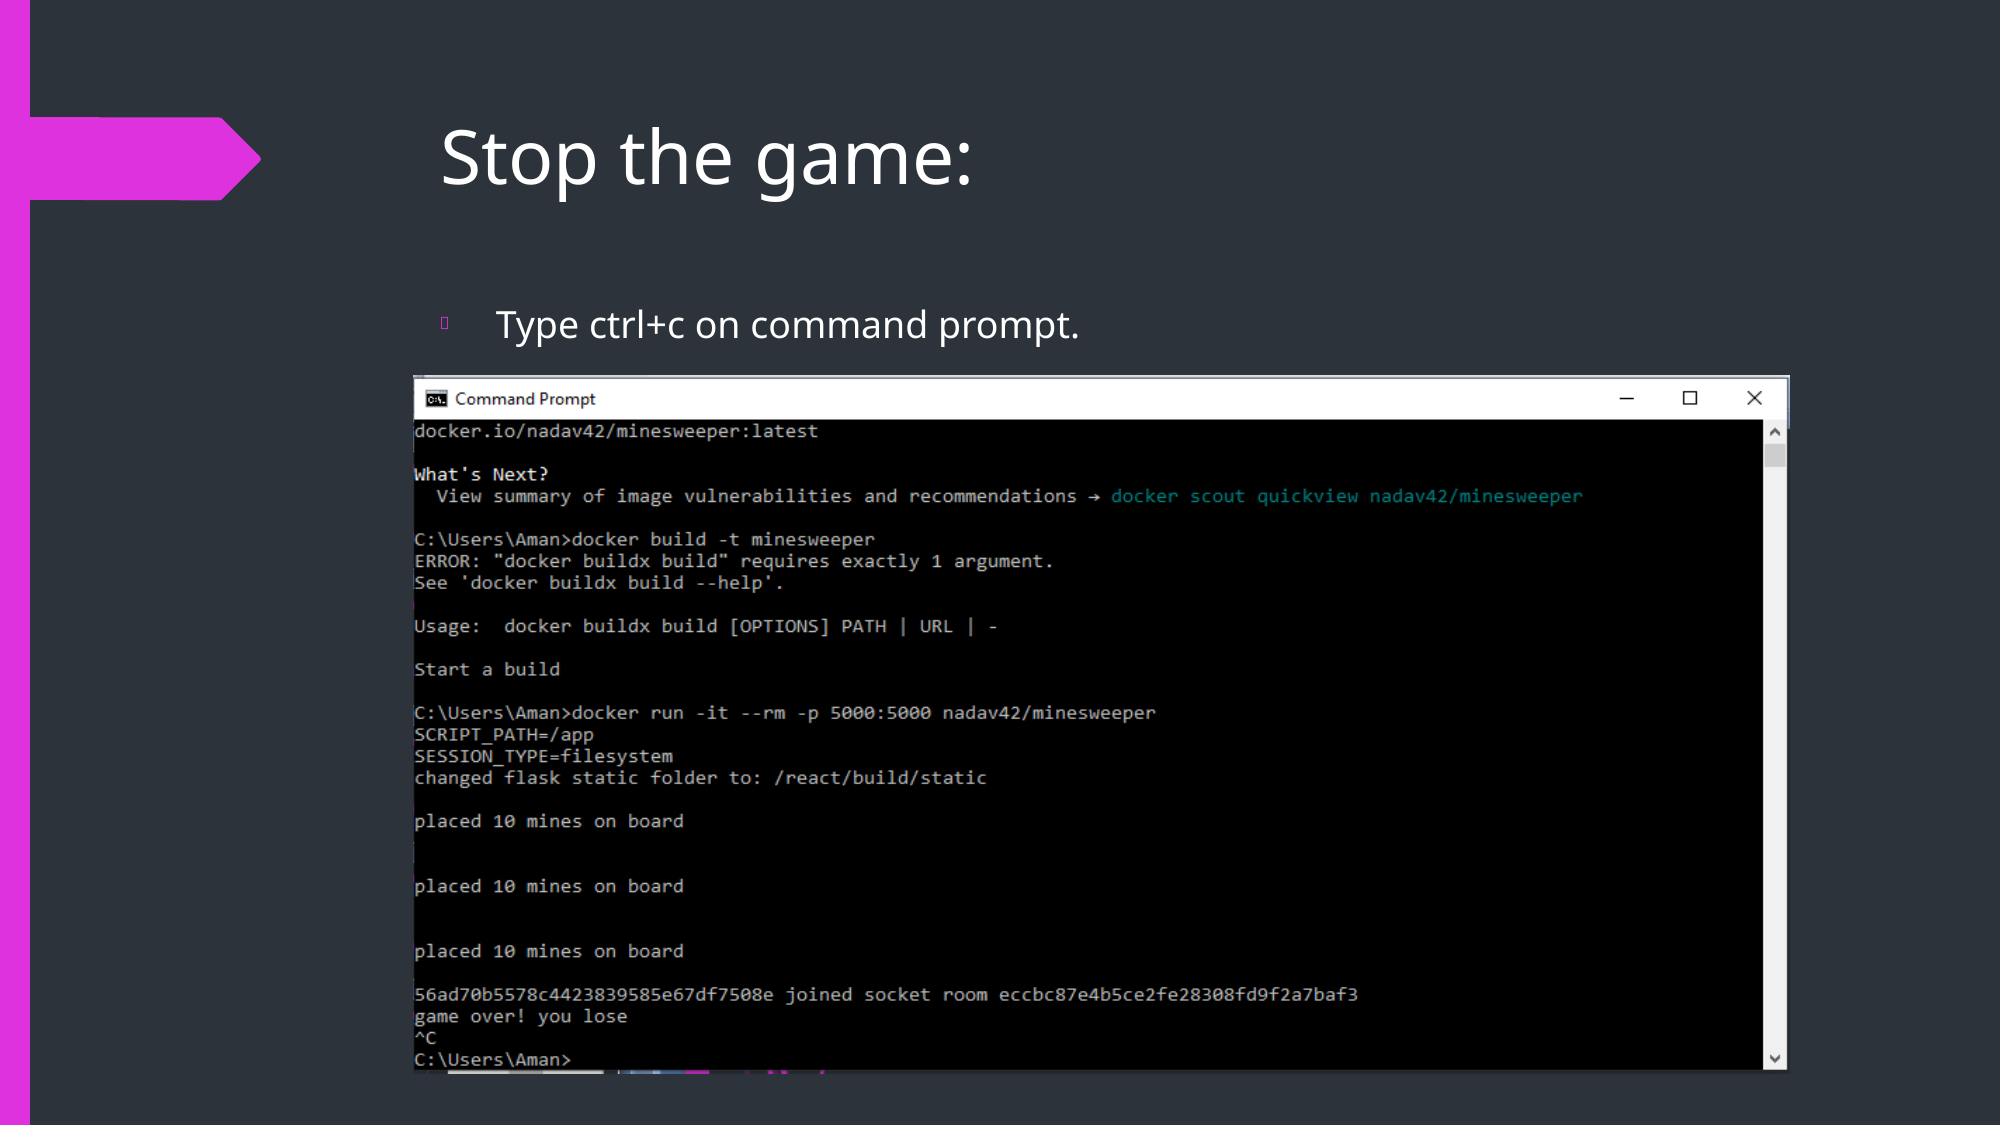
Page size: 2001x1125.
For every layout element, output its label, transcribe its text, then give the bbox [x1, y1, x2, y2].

picture [413, 375, 1790, 1074]
list Type ctrl+c on command prompt. [424, 293, 1888, 970]
title Stop the game: [425, 102, 1888, 293]
